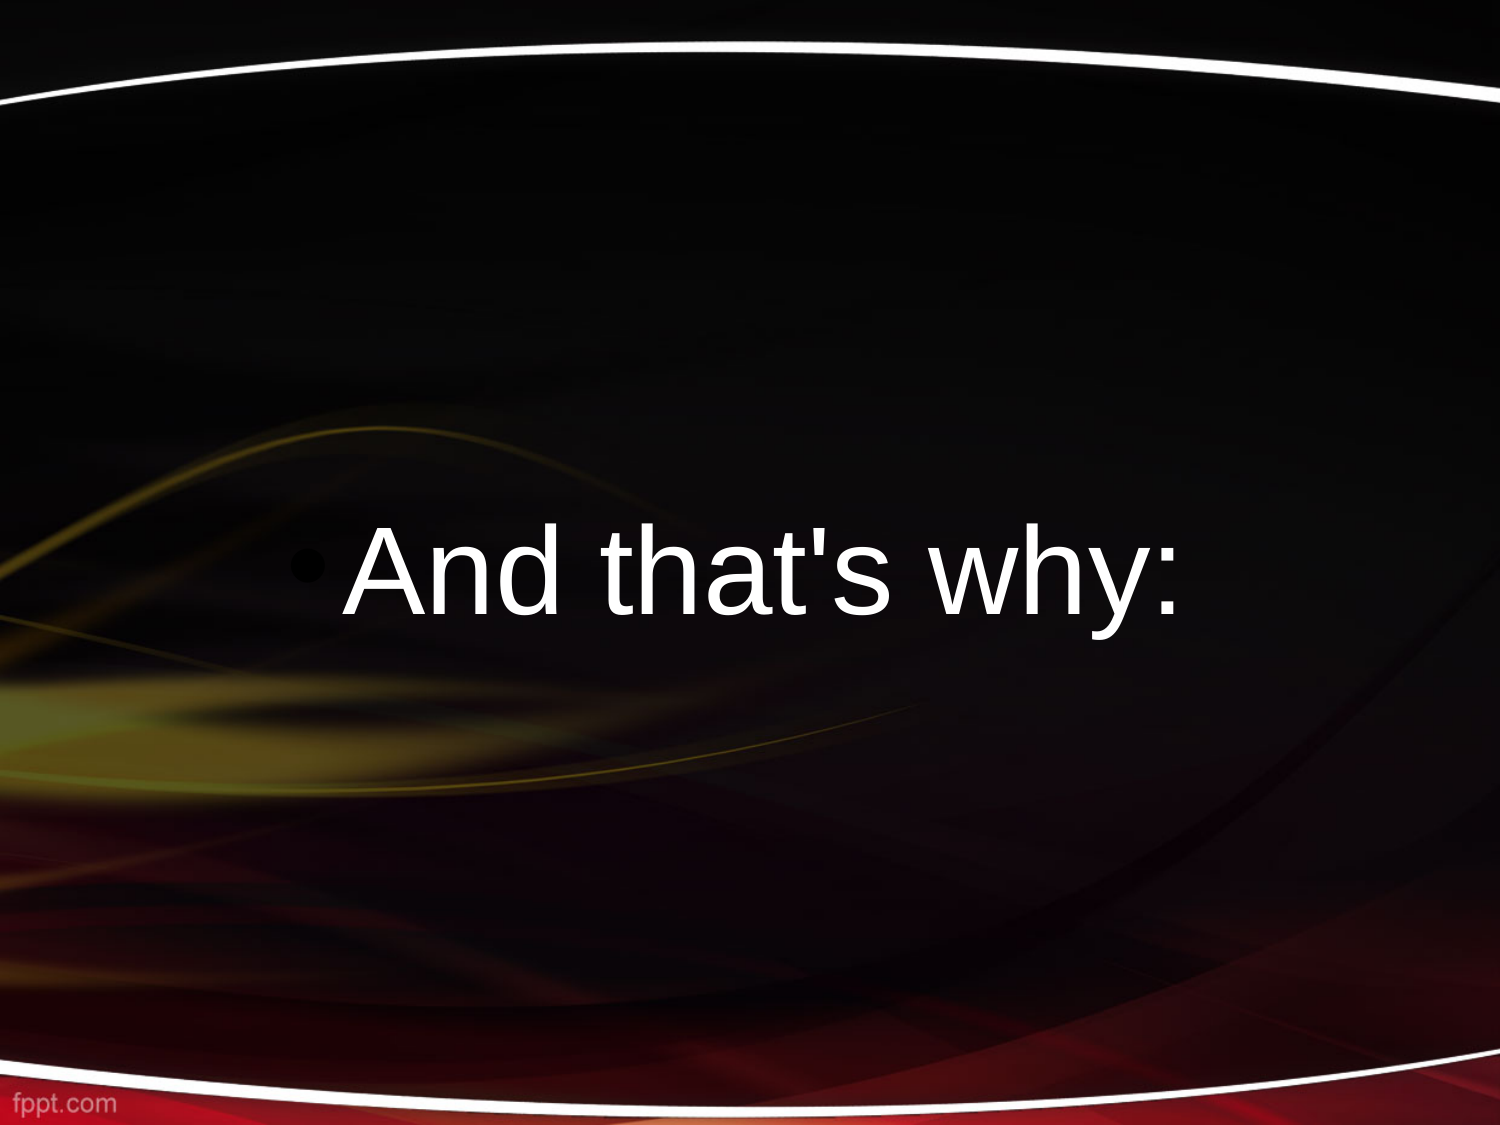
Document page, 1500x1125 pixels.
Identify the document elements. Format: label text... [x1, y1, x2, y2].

picture [0, 0, 1500, 1125]
list And that's why: [271, 309, 1202, 820]
